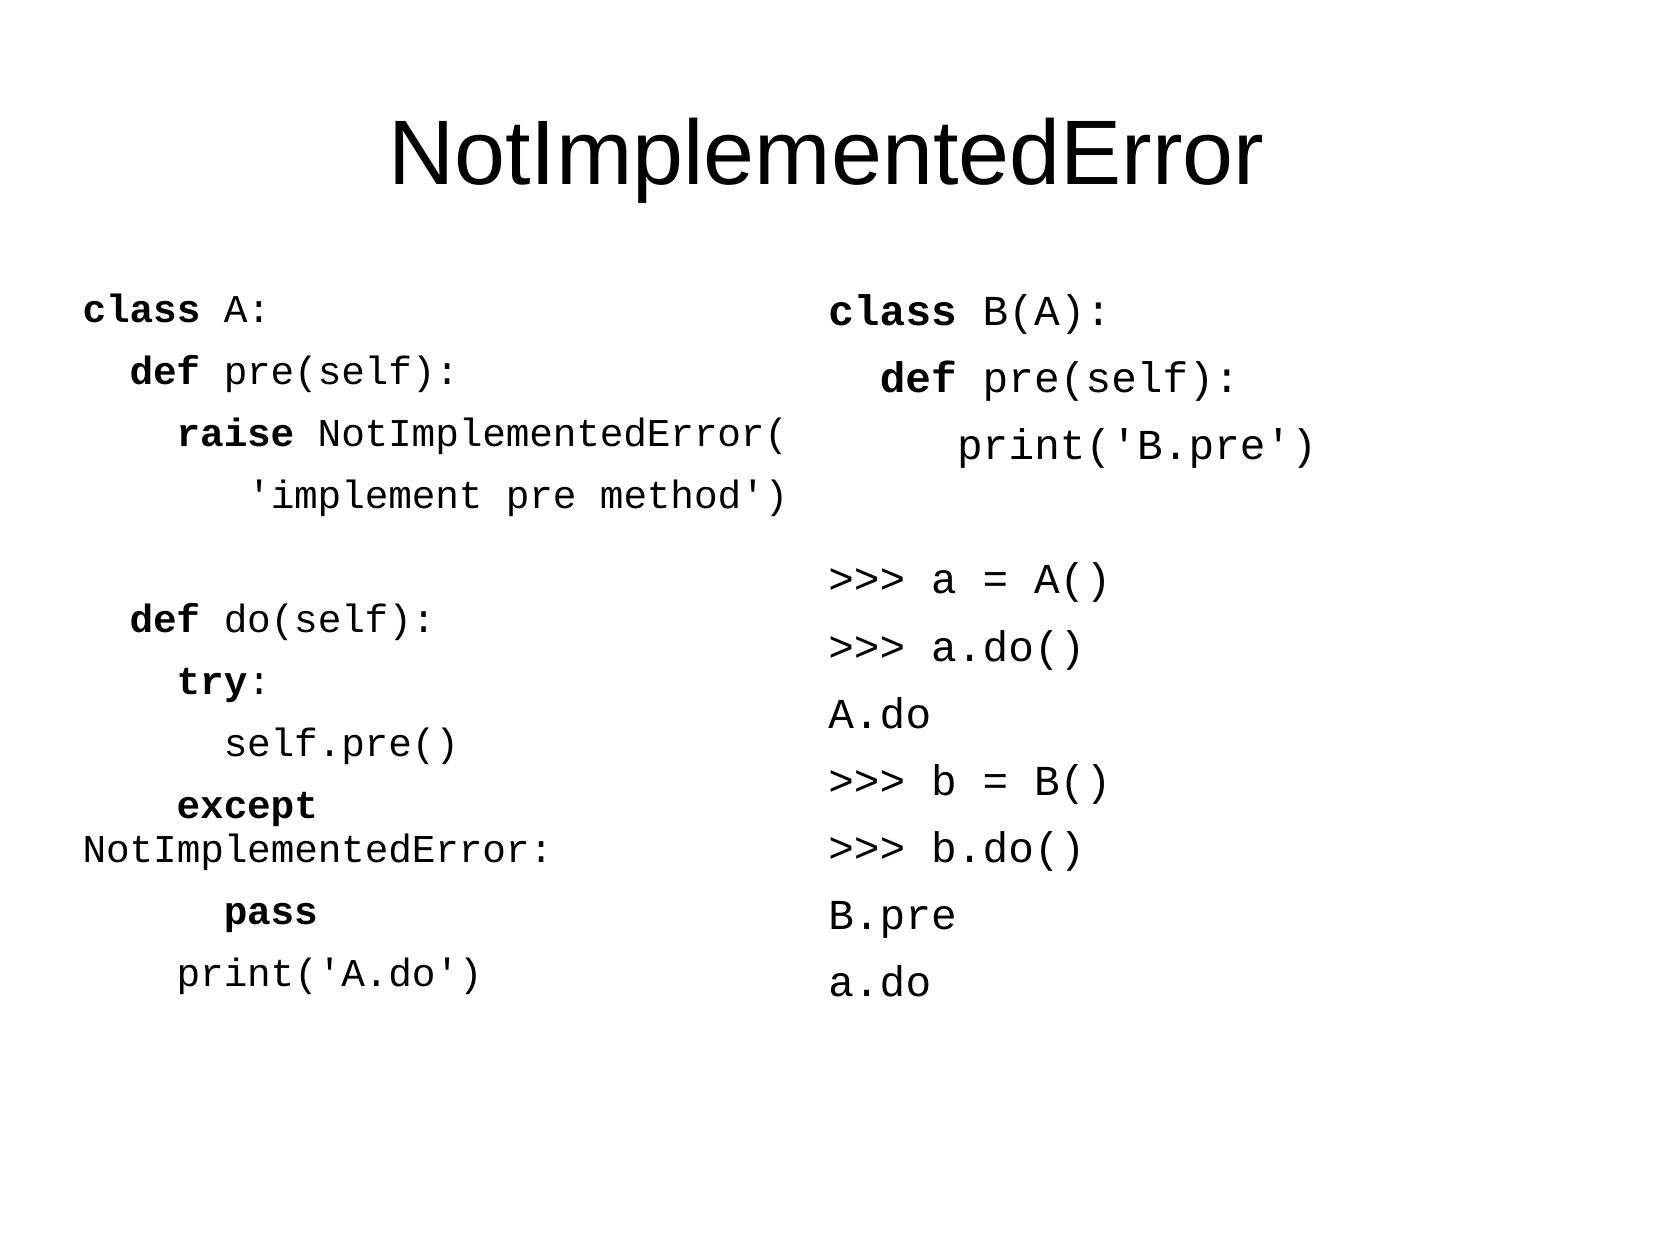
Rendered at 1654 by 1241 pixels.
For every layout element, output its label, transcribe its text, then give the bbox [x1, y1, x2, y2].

title NotImplementedError [82, 49, 1571, 257]
list class A: def pre(self): raise NotImplementedError( 'implement pre method') def do(self): try: self.pre() except NotImplementedError: pass print('A.do') [82, 290, 793, 1010]
list class B(A): def pre(self): print('B.pre') >>> a = A() >>> a.do() A.do >>> b = B() >>> b.do() B.pre a.do [828, 290, 1539, 1010]
